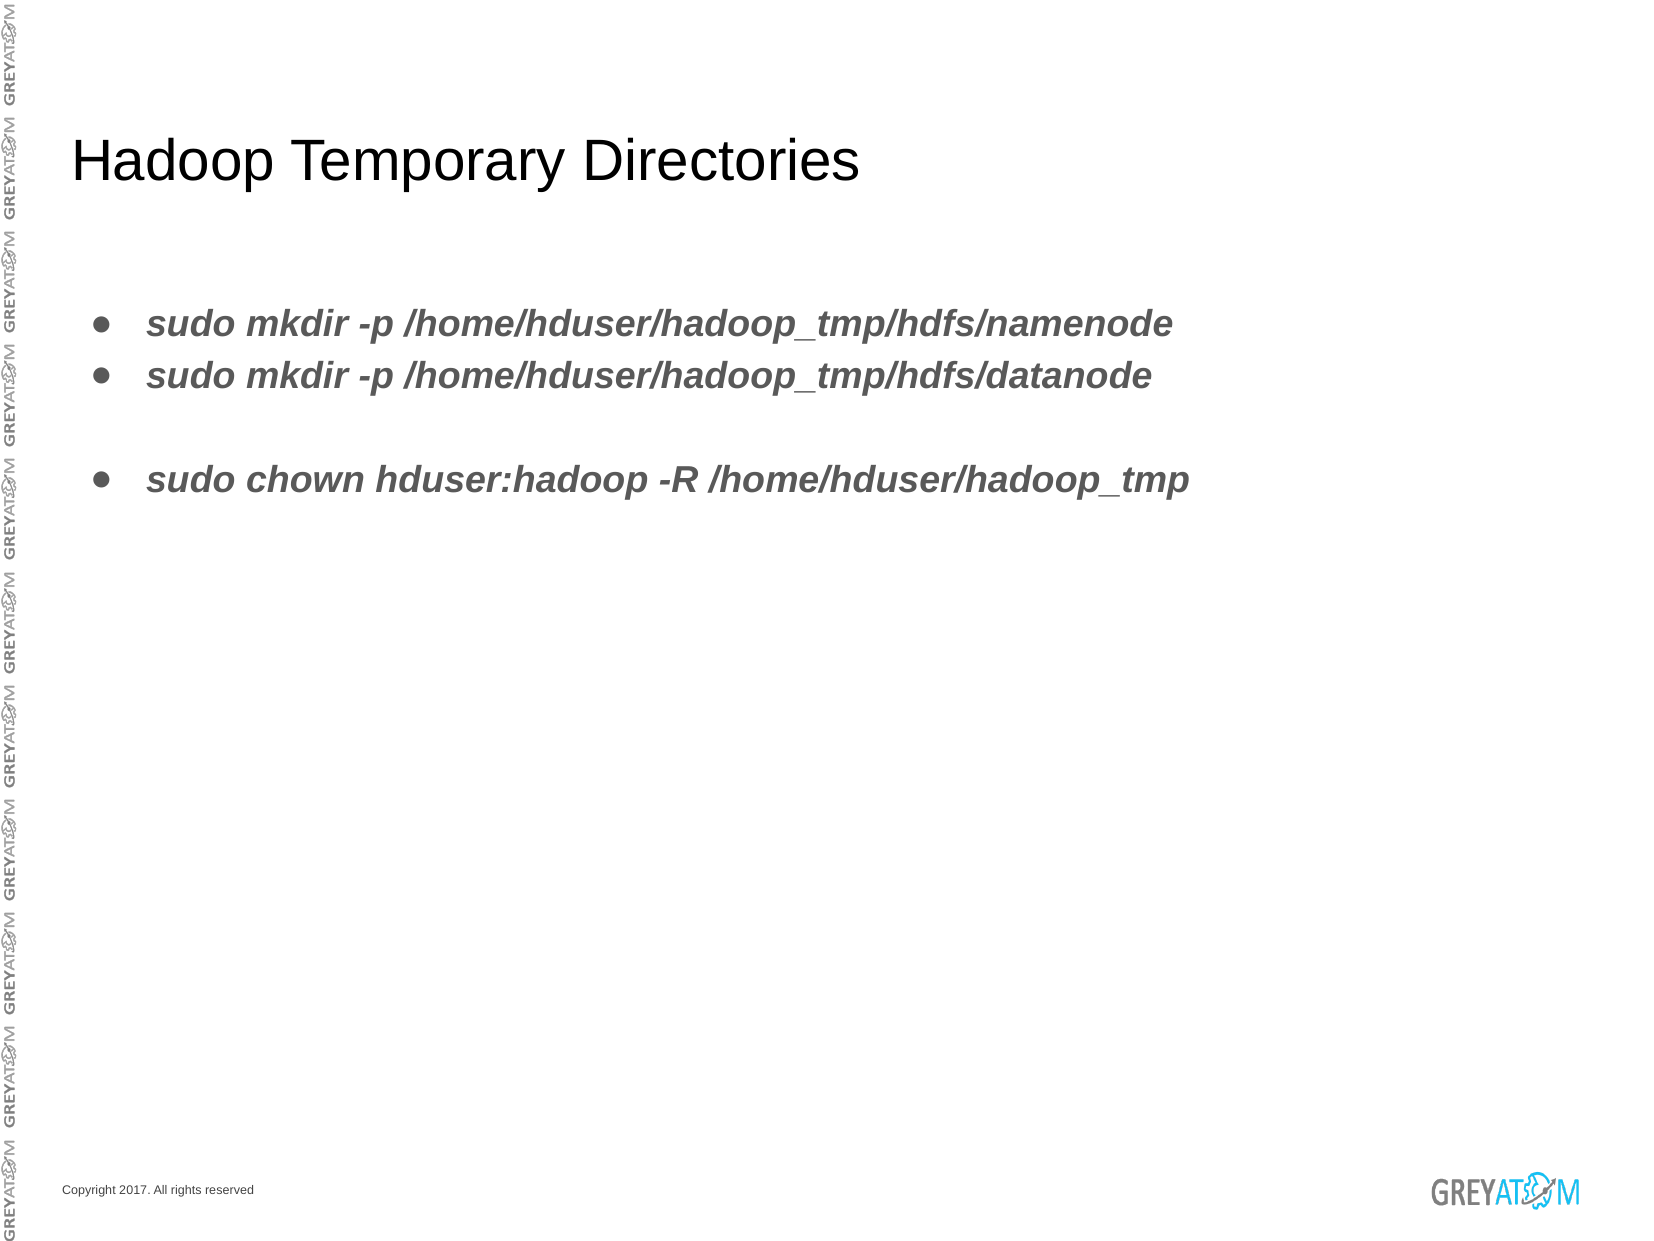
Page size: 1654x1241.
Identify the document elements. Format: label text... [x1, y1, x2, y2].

picture [1, 458, 17, 560]
picture [1, 912, 17, 1015]
picture [1, 572, 17, 674]
picture [1, 685, 17, 788]
picture [1, 1140, 17, 1241]
picture [1, 1026, 17, 1128]
picture [1, 799, 17, 901]
picture [1, 117, 17, 220]
picture [1430, 1168, 1581, 1212]
text_box sudo mkdir -p /home/hduser/hadoop_tmp/hdfs/namenode sudo mkdir -p /home/hduser/hadoop_tmp/hdfs/datanode sudo chown hduser:hadoop -R /home/hduser/hadoop_tmp [56, 277, 1597, 1102]
picture [1, 344, 17, 447]
picture [1, 231, 17, 333]
text_box Hadoop Temporary Directories [56, 107, 1597, 245]
picture [1, 4, 17, 106]
